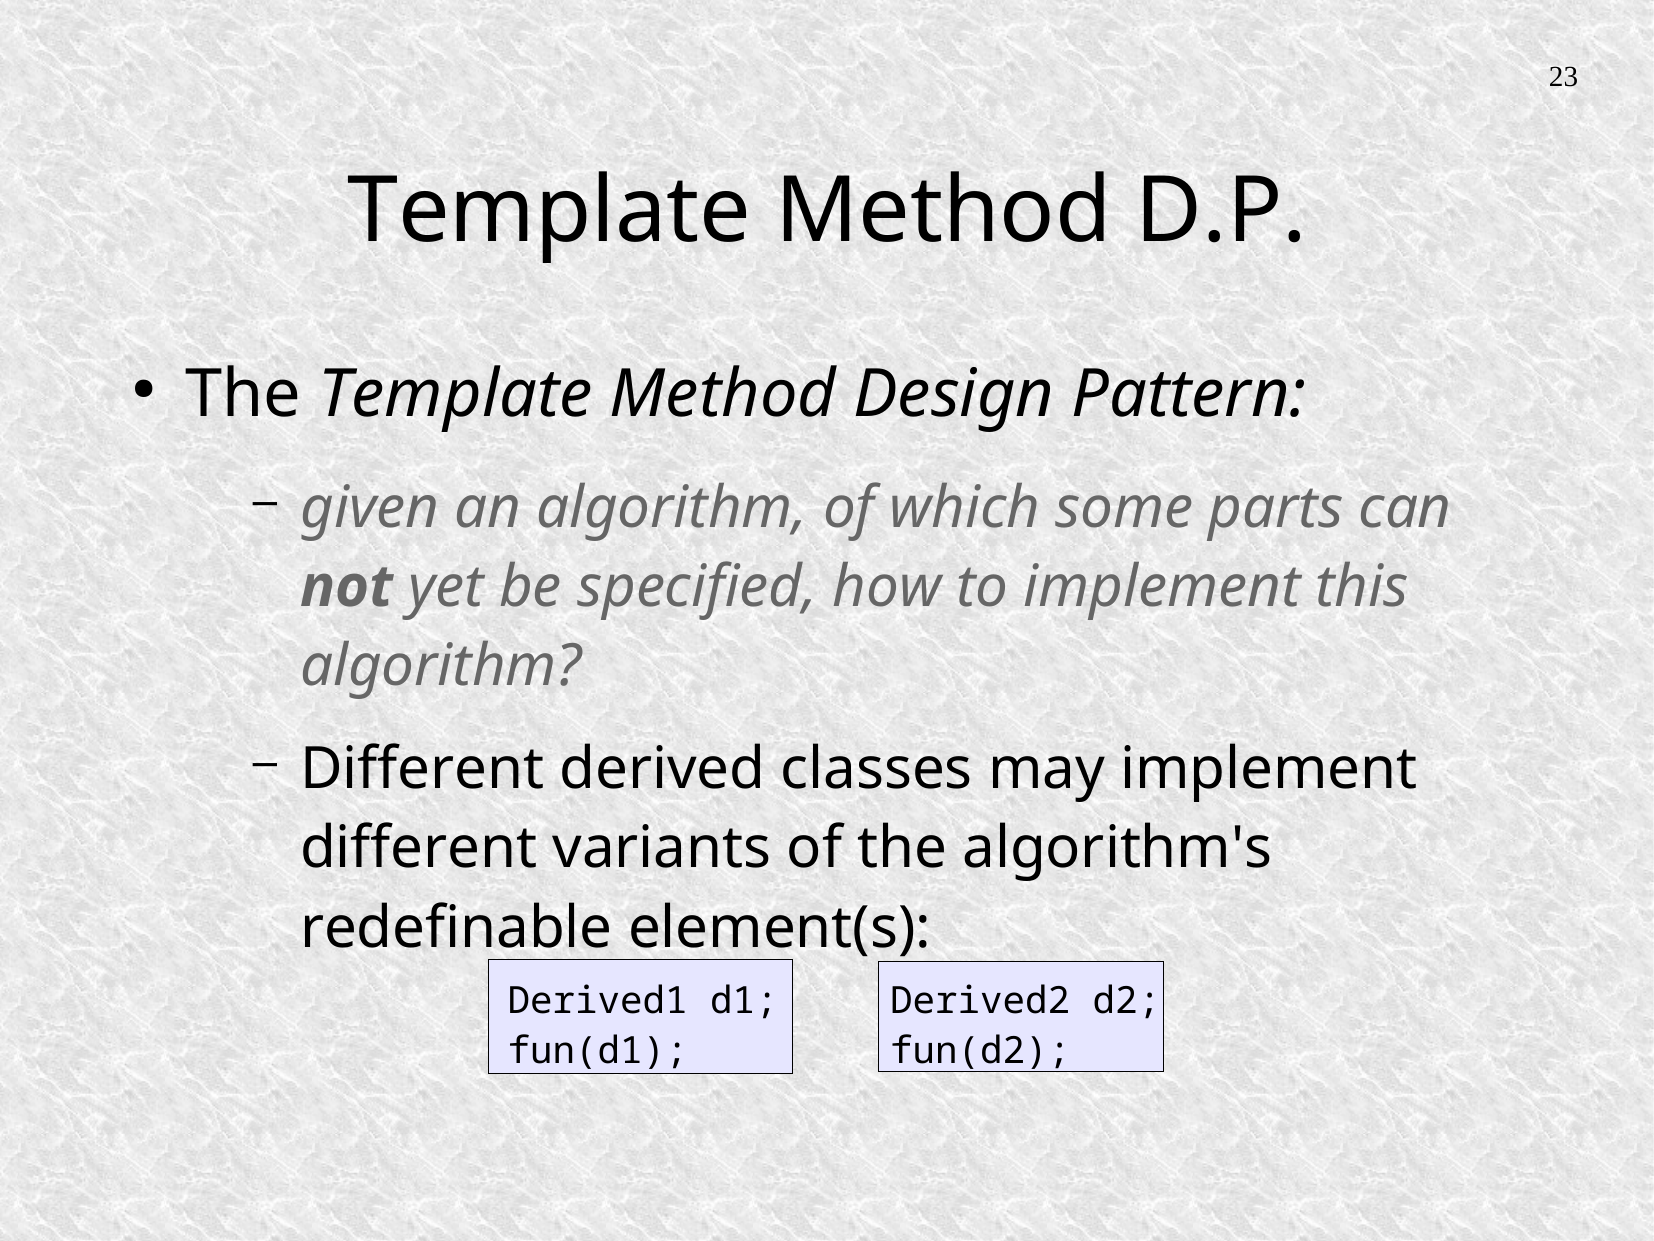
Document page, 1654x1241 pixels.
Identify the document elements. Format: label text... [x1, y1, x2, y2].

picture [0, 0, 1654, 1241]
text_box Derived1 d1; Derived2 d2; fun(d1); fun(d2); [507, 973, 1161, 1061]
list The Template Method Design Pattern: given an algorithm, of which some parts can not yet be specified, how to implement this algorithm? Different derived classes may implement different variants of the algorithm's redefinable element(s): [114, 344, 1527, 1174]
title Template Method D.P. [121, 102, 1534, 311]
